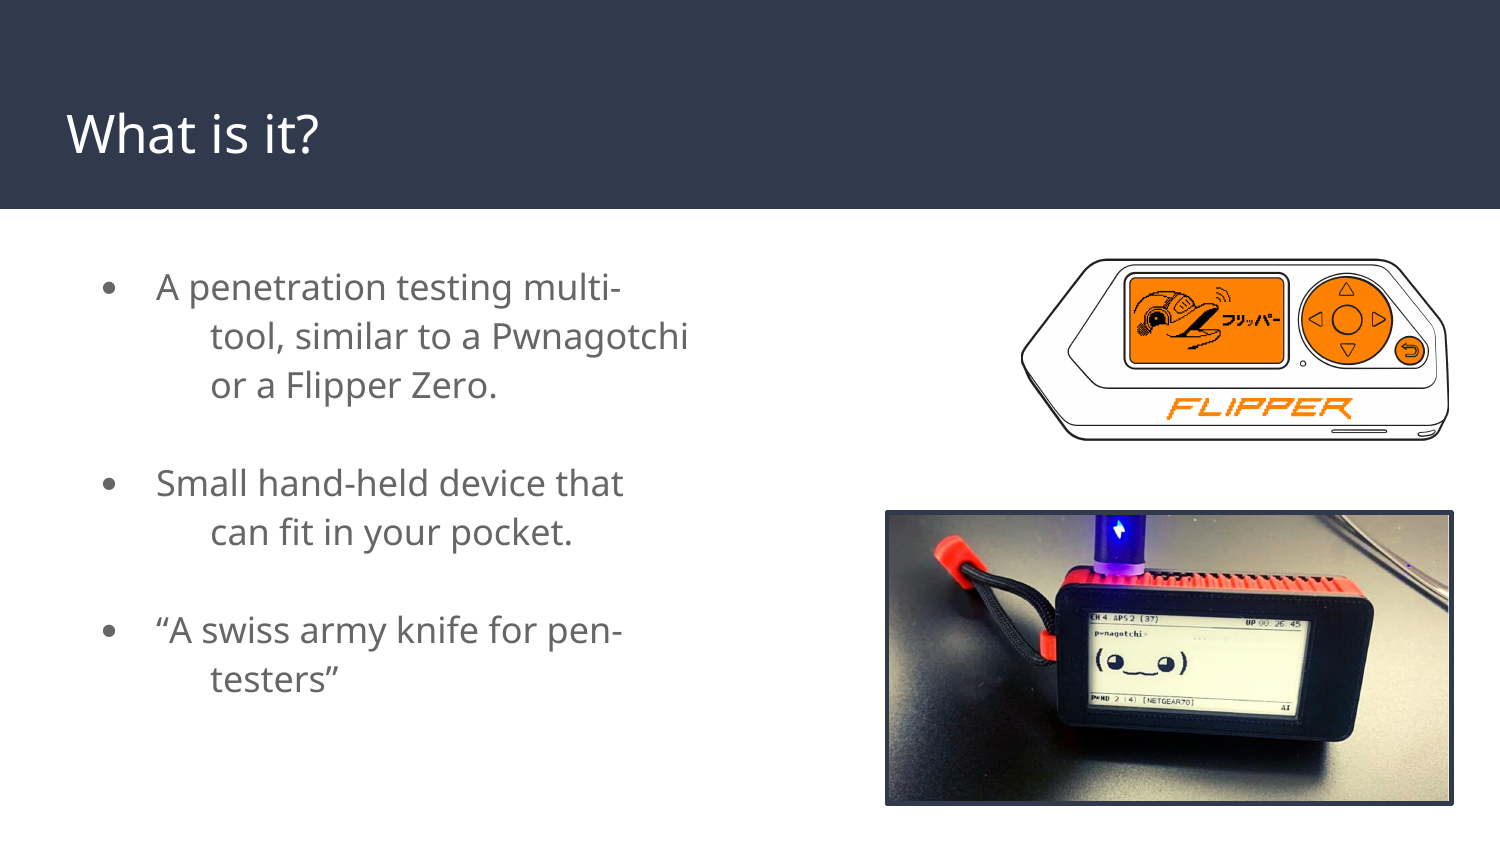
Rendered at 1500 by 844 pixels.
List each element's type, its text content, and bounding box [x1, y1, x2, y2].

title What is it? [51, 82, 1449, 185]
picture [1021, 246, 1449, 453]
picture [889, 514, 1449, 802]
list A penetration testing multi-tool, similar to a Pwnagotchi or a Flipper Zero. Small hand-held device that can fit in your pocket. “A swiss army knife for pen-testers” [51, 246, 708, 752]
